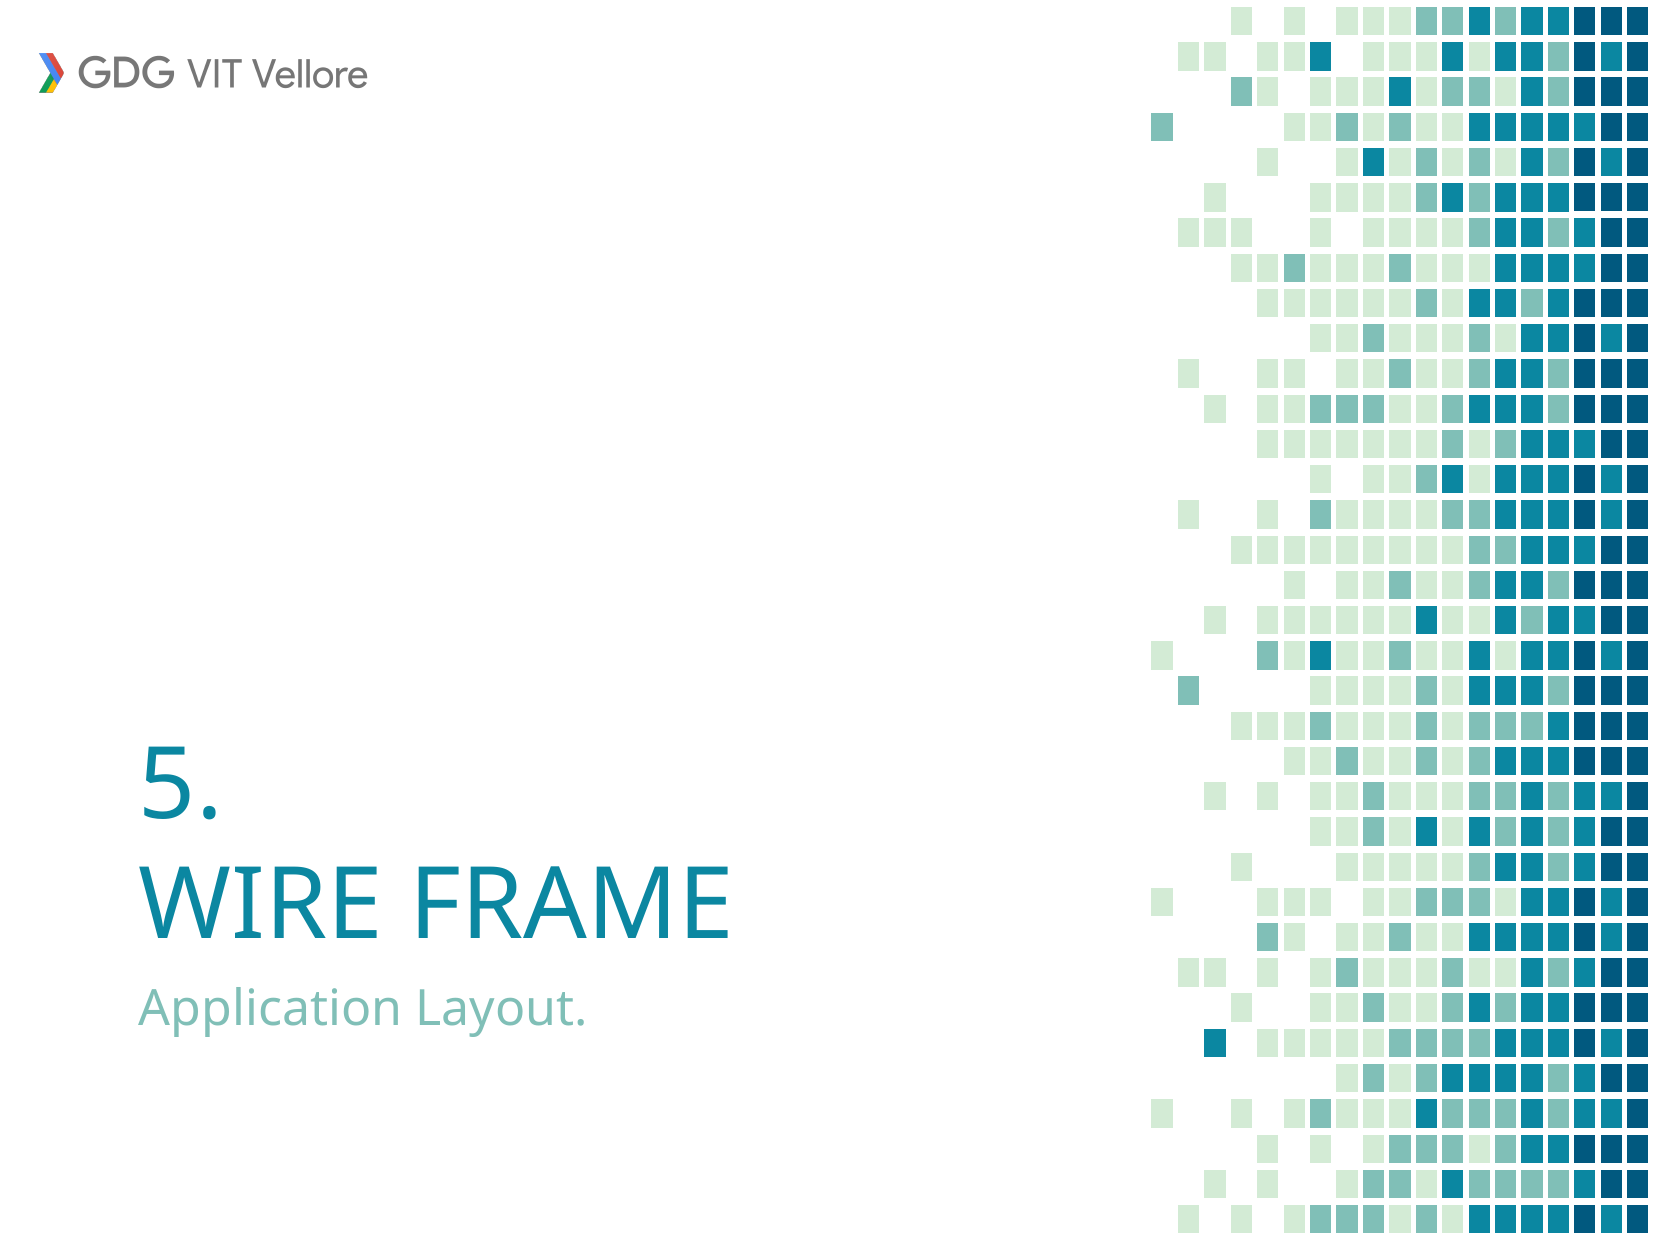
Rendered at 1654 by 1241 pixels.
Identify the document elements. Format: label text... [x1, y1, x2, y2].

title 5. WIRE FRAME [124, 694, 1077, 960]
picture [0, 3, 408, 142]
subtitle Application Layout. [124, 960, 1077, 1150]
